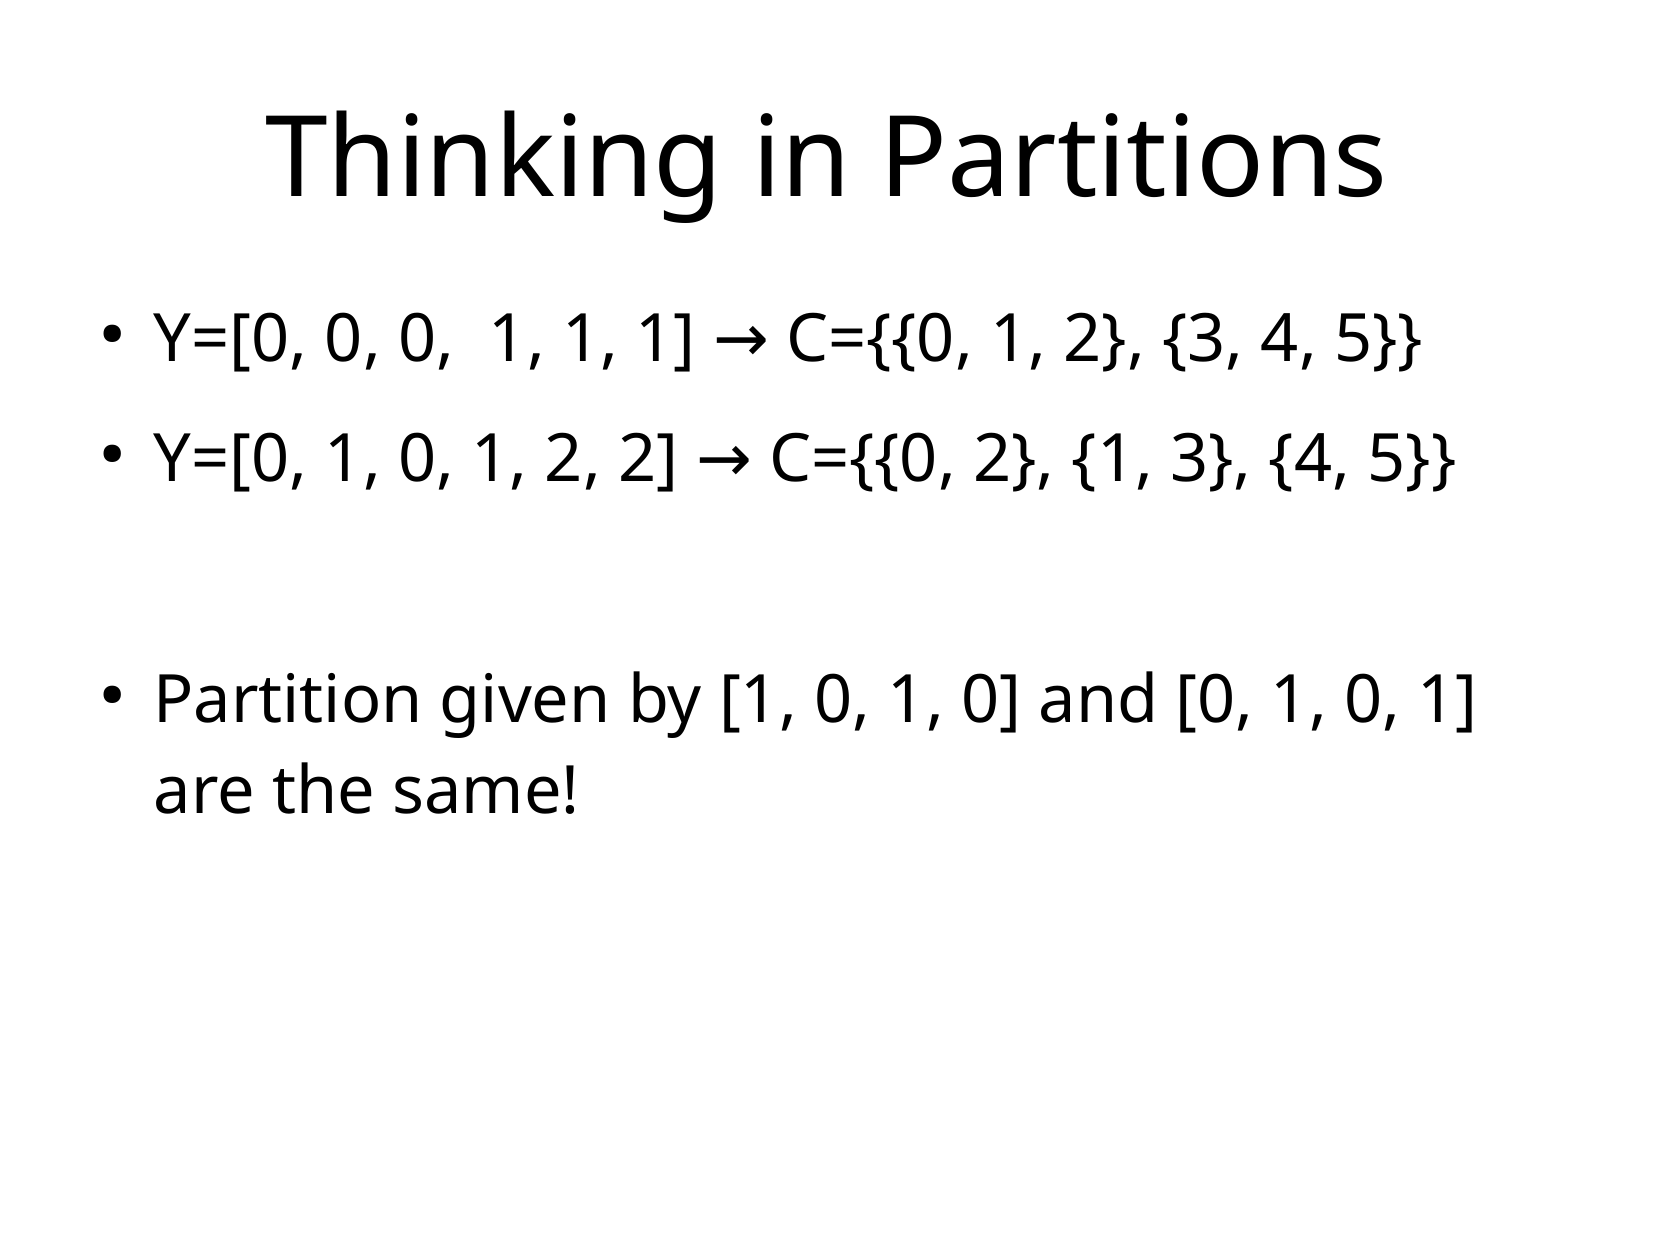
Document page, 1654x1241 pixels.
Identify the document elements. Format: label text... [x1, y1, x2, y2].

title Thinking in Partitions [82, 49, 1571, 257]
list Y=[0, 0, 0, 1, 1, 1] → C={{0, 1, 2}, {3, 4, 5}} Y=[0, 1, 0, 1, 2, 2] → C={{0, 2}, {1, 3}, {4, 5}} Partition given by [1, 0, 1, 0] and [0, 1, 0, 1] are the same! [82, 290, 1571, 1010]
